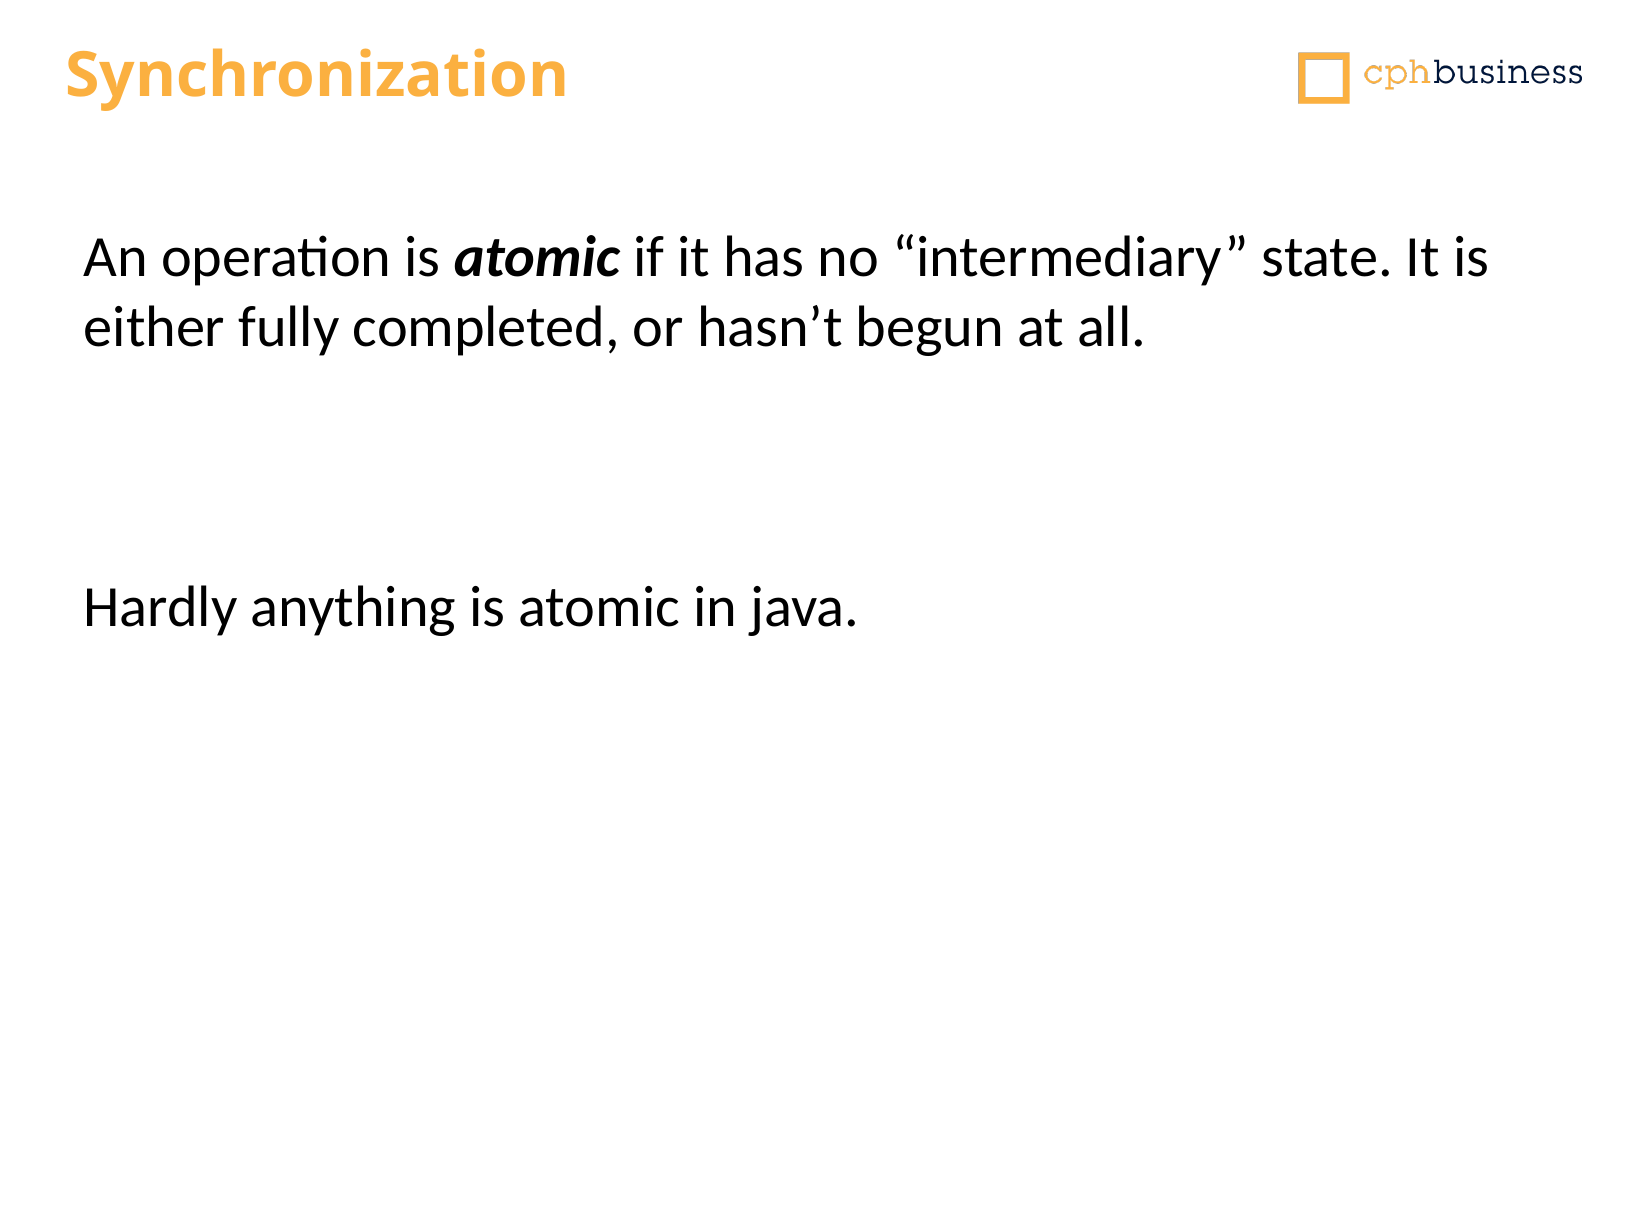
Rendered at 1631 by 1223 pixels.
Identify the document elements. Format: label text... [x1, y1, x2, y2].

text_box An operation is atomic if it has no “intermediary” state. It is either fully completed, or hasn’t begun at all. Hardly anything is atomic in java. [67, 210, 1585, 1017]
picture [1247, 1, 1631, 155]
text_box Synchronization [50, 26, 1317, 150]
